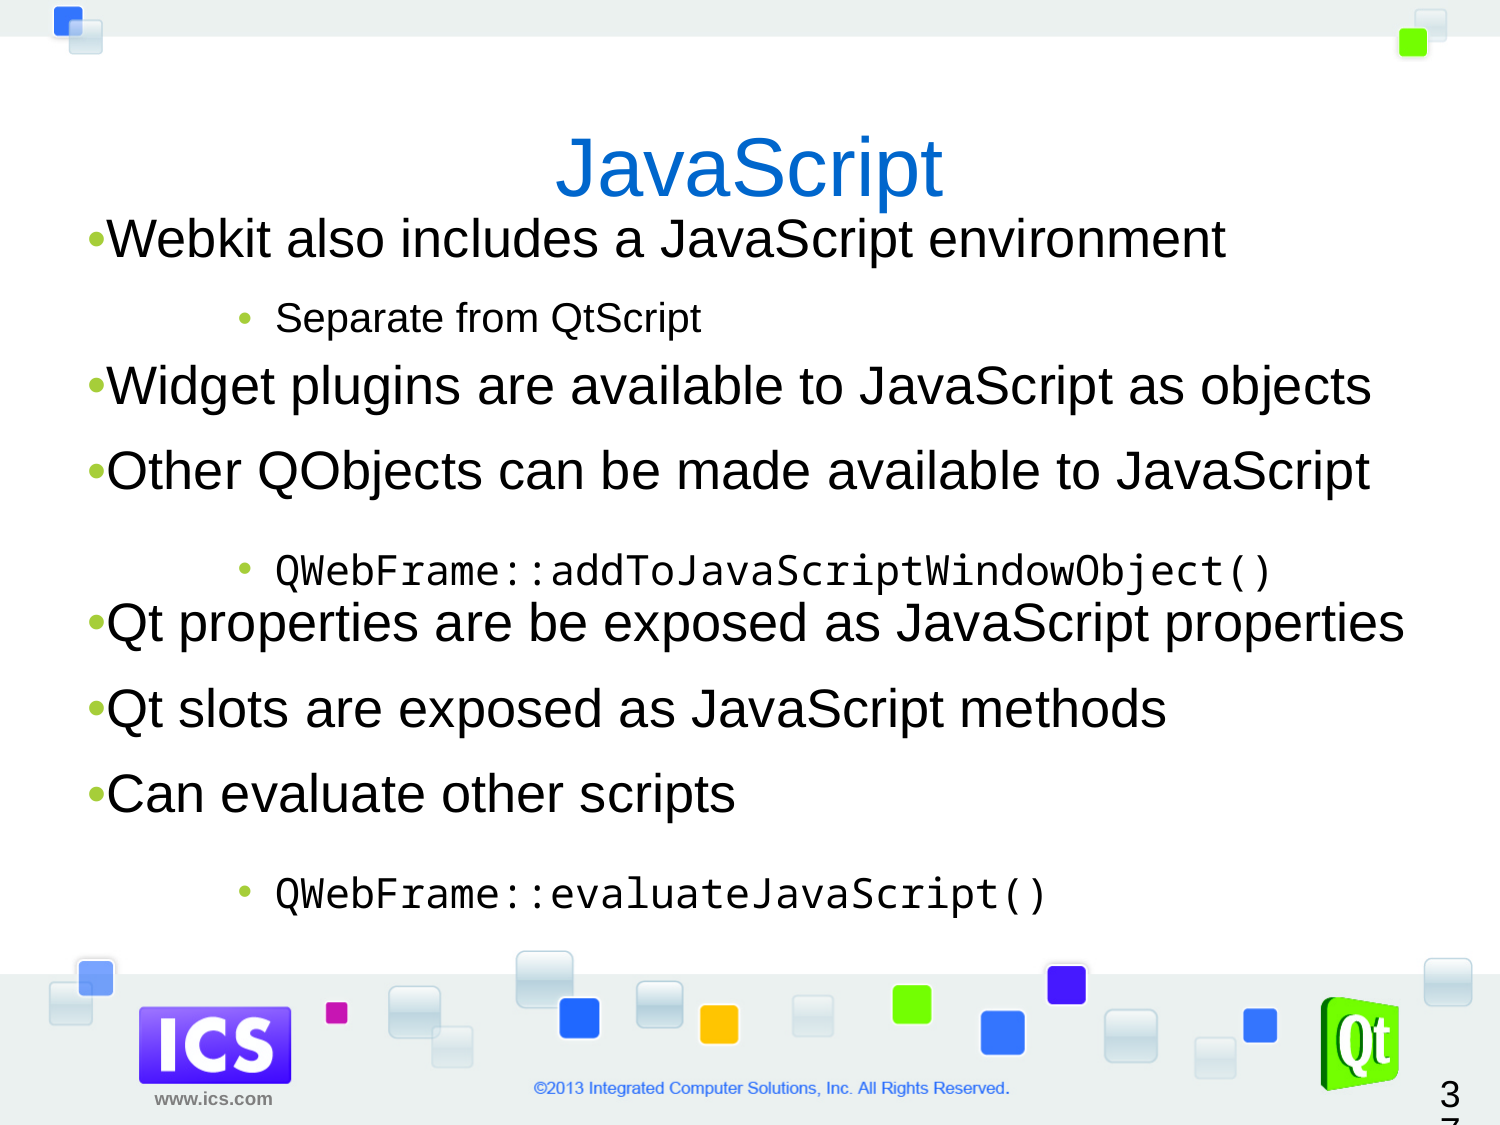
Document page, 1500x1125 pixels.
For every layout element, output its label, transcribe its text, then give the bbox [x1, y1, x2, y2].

picture [0, 0, 1500, 62]
picture [0, 950, 1500, 1125]
title JavaScript [112, 50, 1388, 212]
list Webkit also includes a JavaScript environment Separate from QtScript Widget plugins are available to JavaScript as objects Other QObjects can be made available to JavaScript QWebFrame::addToJavaScriptWindowObject() Qt properties are be exposed as JavaScript properties Qt slots are exposed as JavaScript methods Can evaluate other scripts QWebFrame::evaluateJavaScript() [87, 212, 1463, 940]
